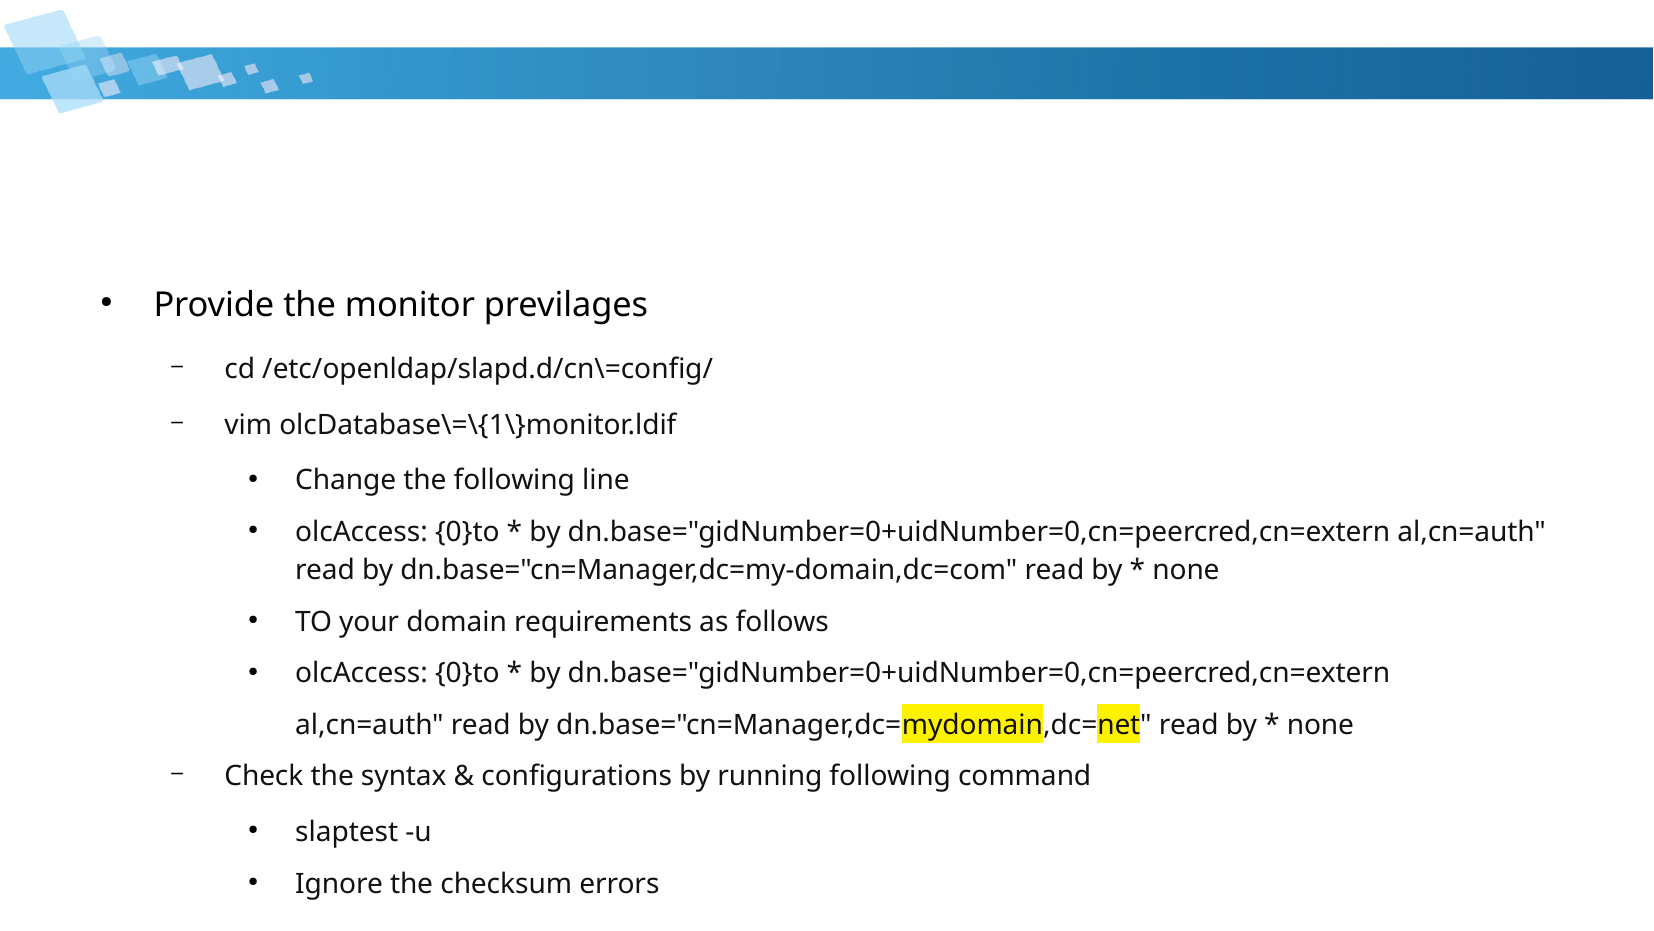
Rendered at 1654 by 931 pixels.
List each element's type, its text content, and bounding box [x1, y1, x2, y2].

list Provide the monitor previlages cd /etc/openldap/slapd.d/cn\=config/ vim olcDatabase\=\{1\}monitor.ldif Change the following line olcAccess: {0}to * by dn.base="gidNumber=0+uidNumber=0,cn=peercred,cn=extern al,cn=auth" read by dn.base="cn=Manager,dc=my-domain,dc=com" read by * none TO your domain requirements as follows olcAccess: {0}to * by dn.base="gidNumber=0+uidNumber=0,cn=peercred,cn=extern al,cn=auth" read by dn.base="cn=Manager,dc=mydomain,dc=net" read by * none Check the syntax & configurations by running following command slaptest -u Ignore the checksum errors [82, 279, 1571, 832]
picture [0, 0, 1653, 929]
